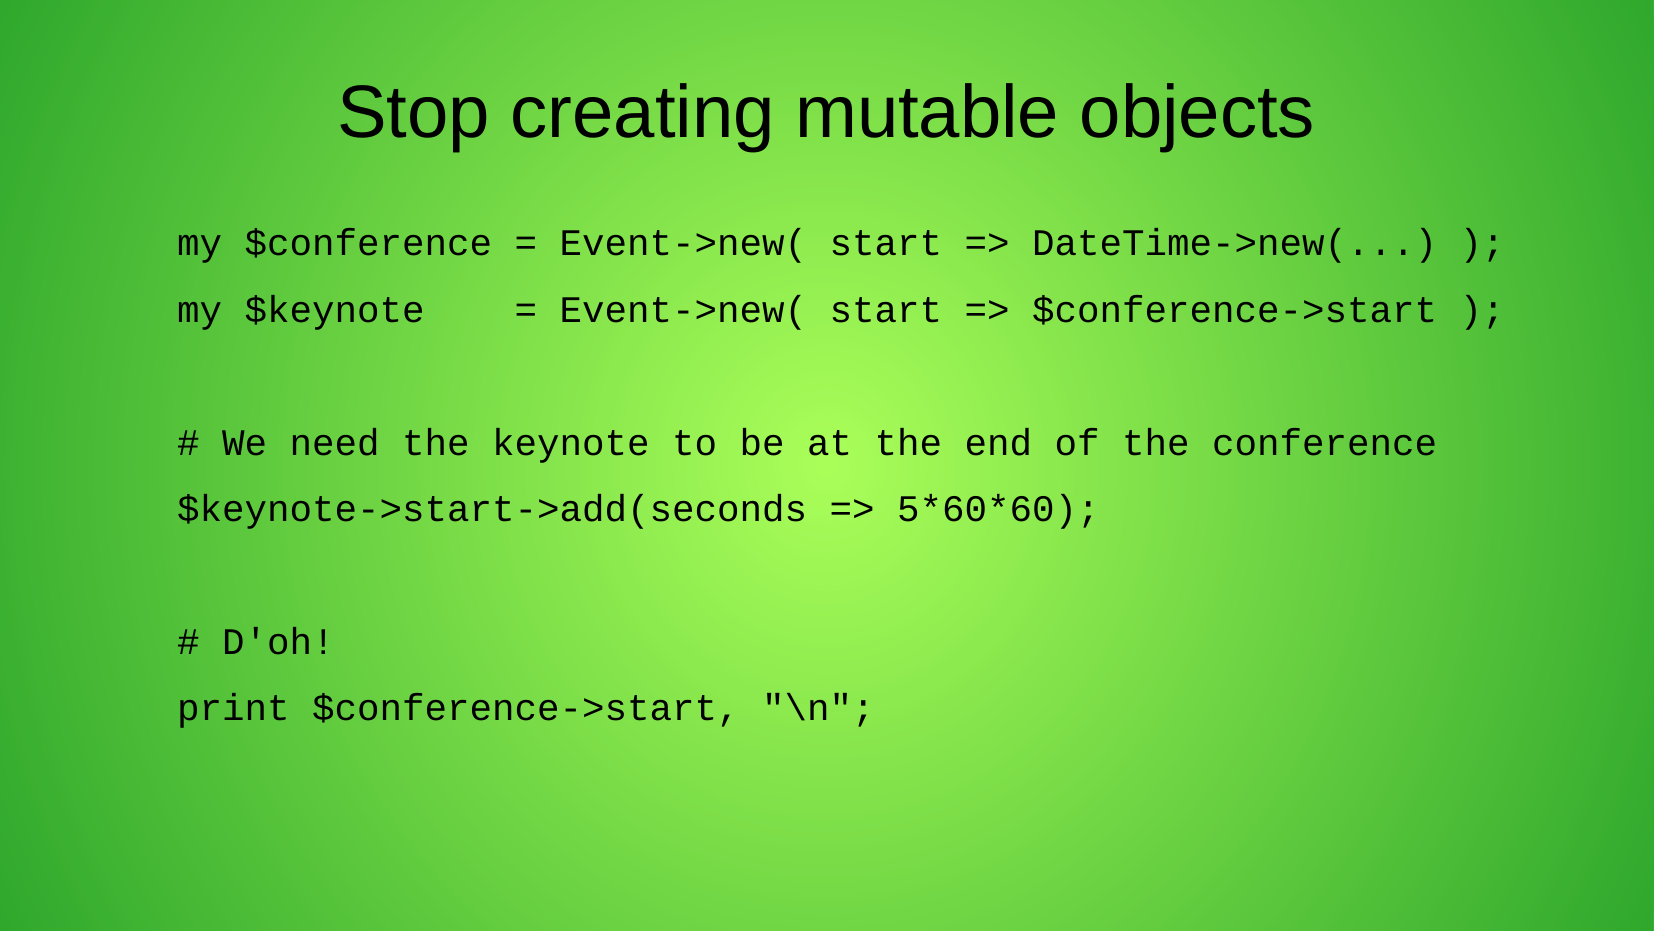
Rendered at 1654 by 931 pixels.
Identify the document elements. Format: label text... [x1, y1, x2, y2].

list my $conference = Event->new( start => DateTime->new(...) ); my $keynote = Event->new( start => $conference->start ); # We need the keynote to be at the end of the conference $keynote->start->add(seconds => 5*60*60); # D'oh! print $conference->start, "\n"; [177, 224, 1571, 764]
title Stop creating mutable objects [82, 35, 1571, 189]
